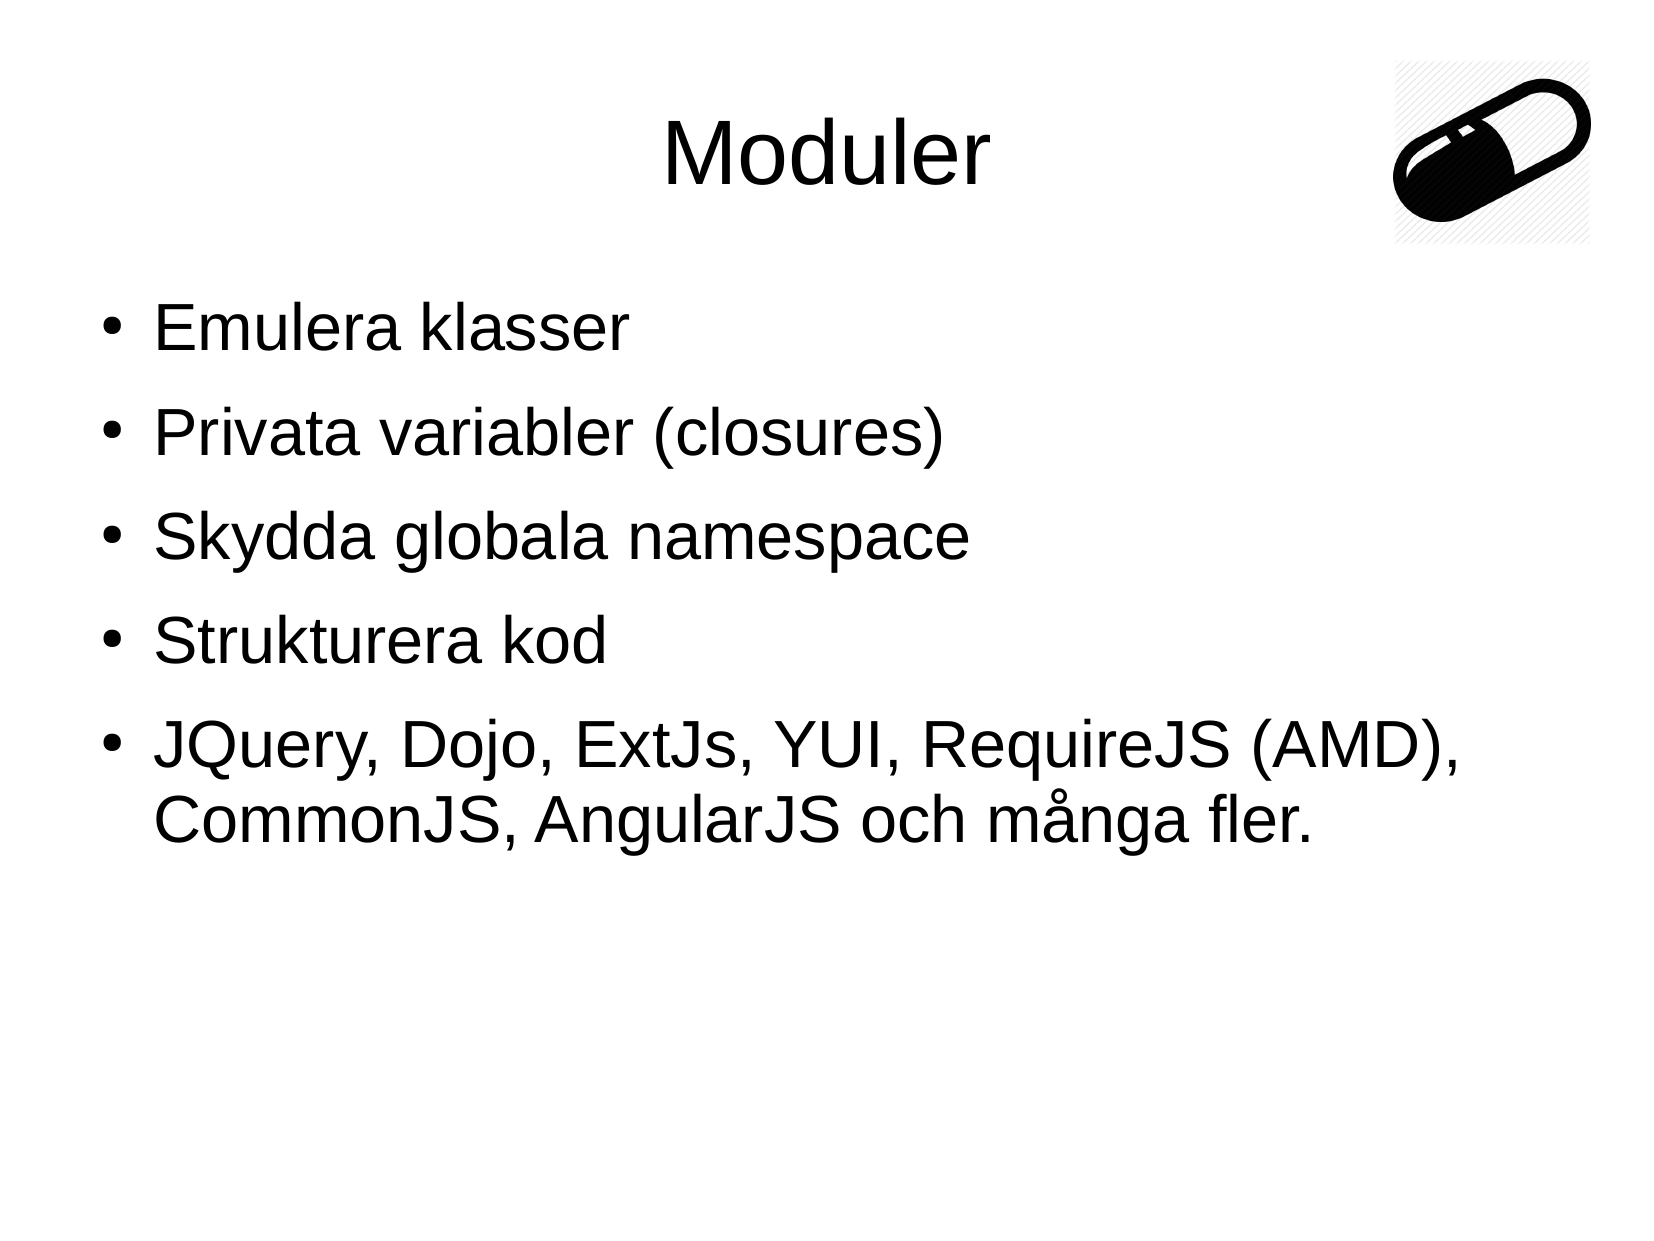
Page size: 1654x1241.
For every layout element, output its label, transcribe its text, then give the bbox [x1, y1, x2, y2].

list Emulera klasser Privata variabler (closures) Skydda globala namespace Strukturera kod JQuery, Dojo, ExtJs, YUI, RequireJS (AMD), CommonJS, AngularJS och många fler. [82, 290, 1571, 1010]
title Moduler [82, 49, 1571, 257]
picture [1393, 59, 1591, 245]
